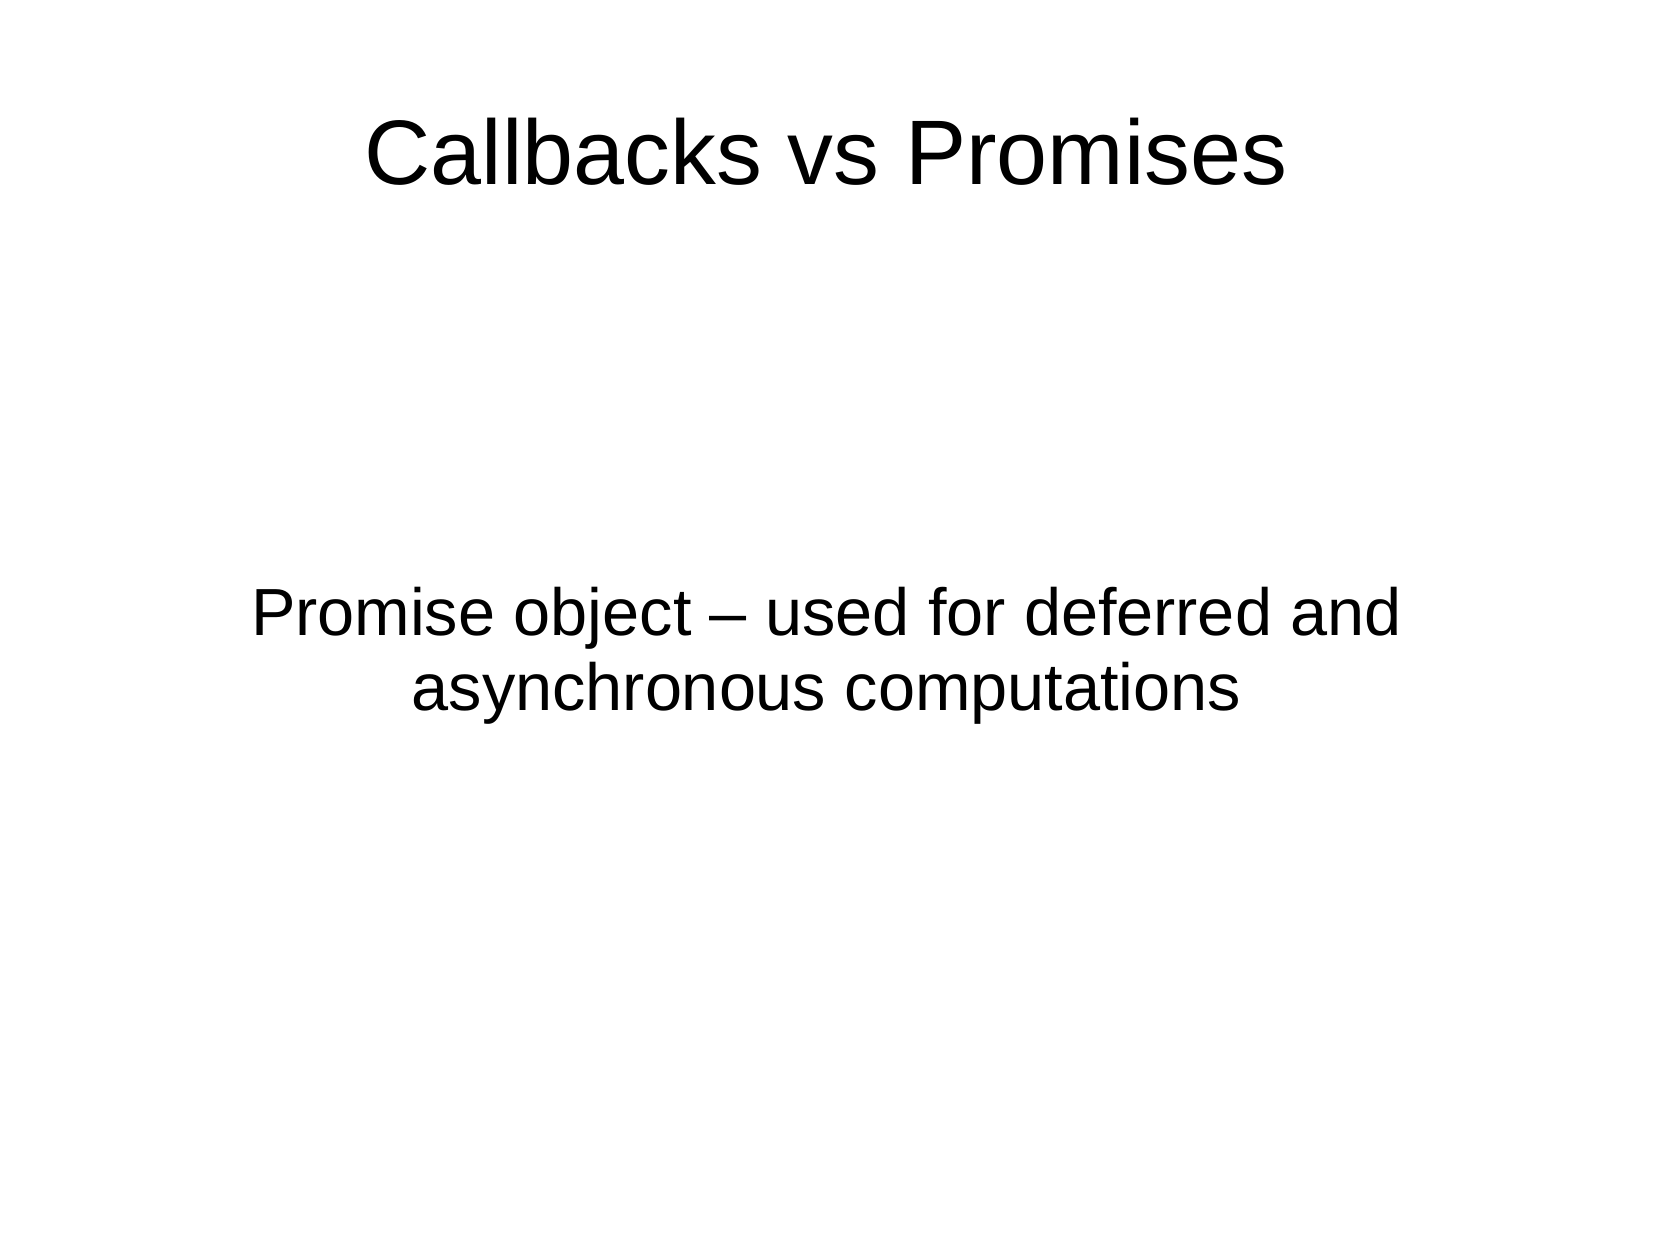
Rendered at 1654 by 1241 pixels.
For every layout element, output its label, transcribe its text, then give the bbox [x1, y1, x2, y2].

subtitle Promise object – used for deferred and asynchronous computations [82, 290, 1571, 1010]
title Callbacks vs Promises [82, 49, 1571, 257]
